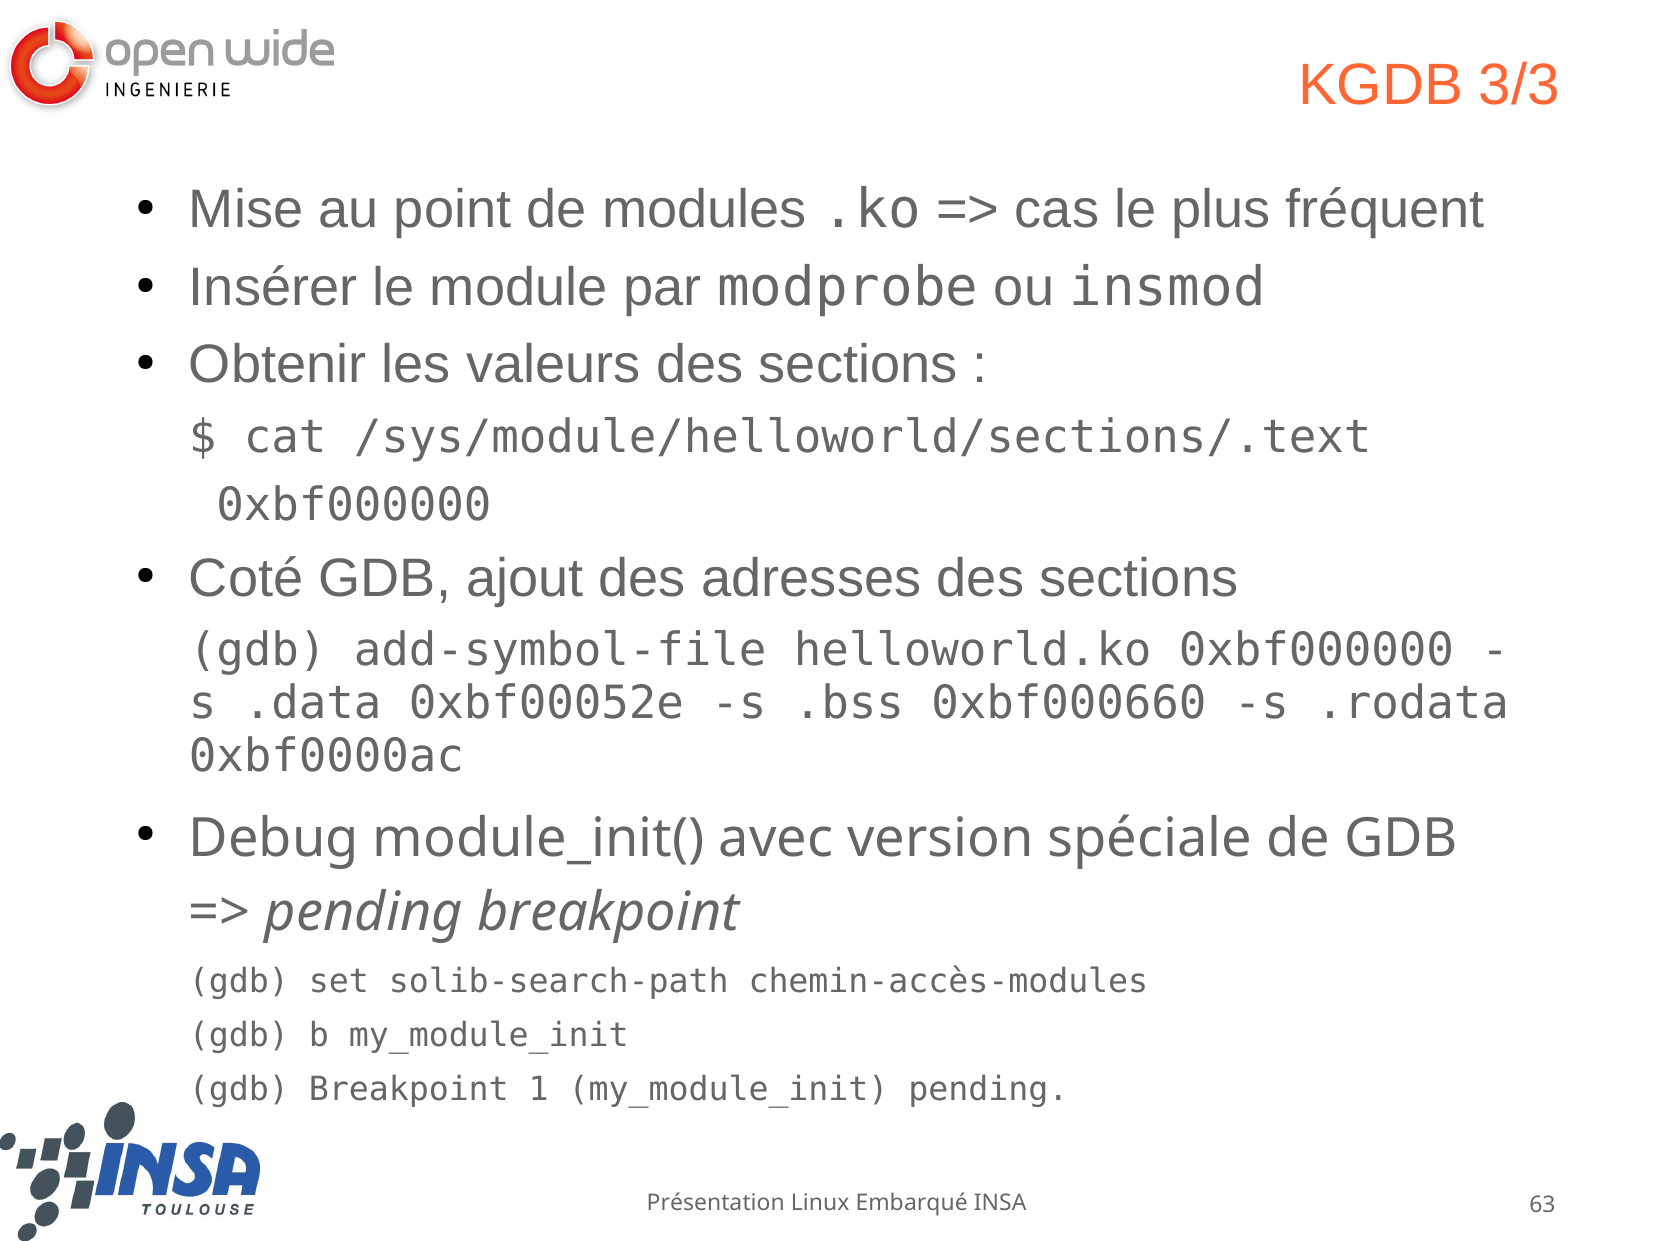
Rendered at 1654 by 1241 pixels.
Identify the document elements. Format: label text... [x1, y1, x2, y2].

picture [0, 1102, 260, 1241]
title KGDB 3/3 [602, 12, 1561, 157]
list Mise au point de modules .ko => cas le plus fréquent Insérer le module par modprobe ou insmod Obtenir les valeurs des sections : $ cat /sys/module/helloworld/sections/.text 0xbf000000 Coté GDB, ajout des adresses des sections (gdb) add-symbol-file helloworld.ko 0xbf000000 -s .data 0xbf00052e -s .bss 0xbf000660 -s .rodata 0xbf0000ac Debug module_init() avec version spéciale de GDB => pending breakpoint (gdb) set solib-search-path chemin-accès-modules (gdb) b my_module_init (gdb) Breakpoint 1 (my_module_init) pending. [118, 177, 1531, 1236]
picture [0, 0, 334, 119]
